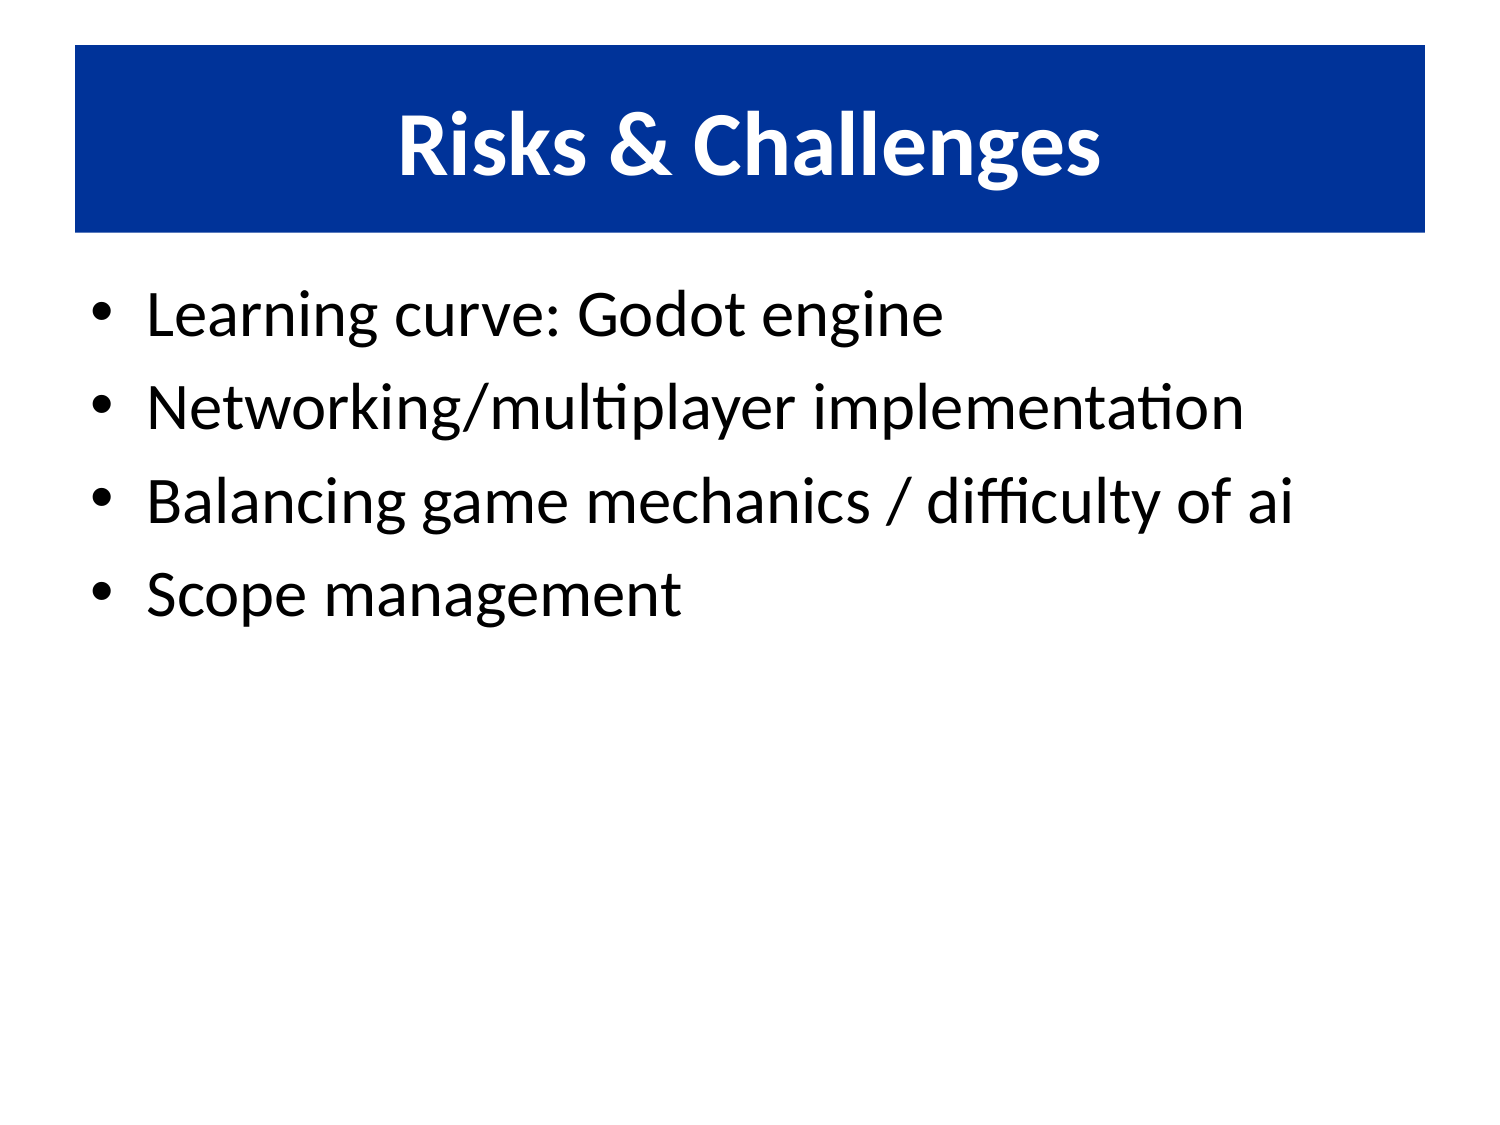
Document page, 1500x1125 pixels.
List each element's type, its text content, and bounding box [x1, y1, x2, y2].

list Learning curve: Godot engine Networking/multiplayer implementation Balancing game mechanics / difficulty of ai Scope management [75, 262, 1425, 1005]
title Risks & Challenges [75, 45, 1425, 233]
